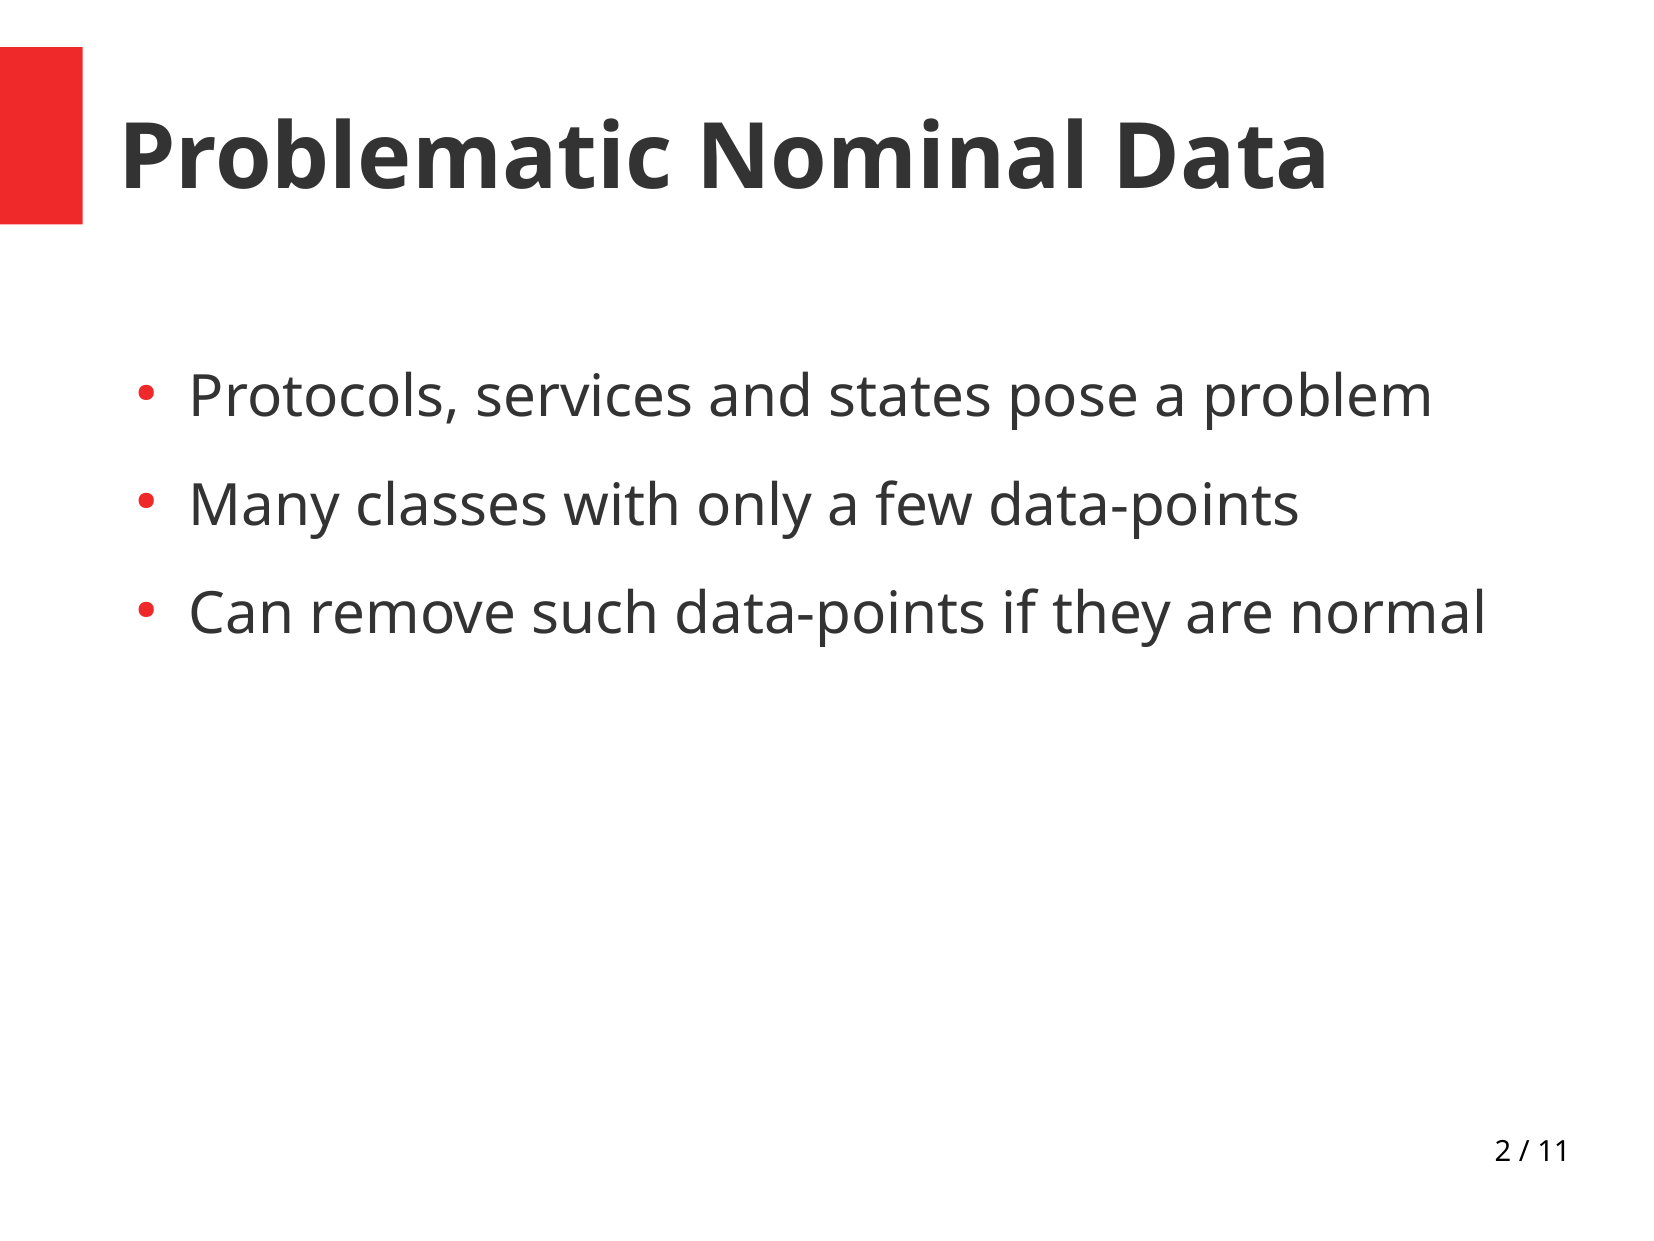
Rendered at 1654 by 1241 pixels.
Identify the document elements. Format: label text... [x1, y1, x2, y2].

title Problematic Nominal Data [118, 49, 1571, 257]
list Protocols, services and states pose a problem Many classes with only a few data-points Can remove such data-points if they are normal [118, 354, 1536, 1074]
